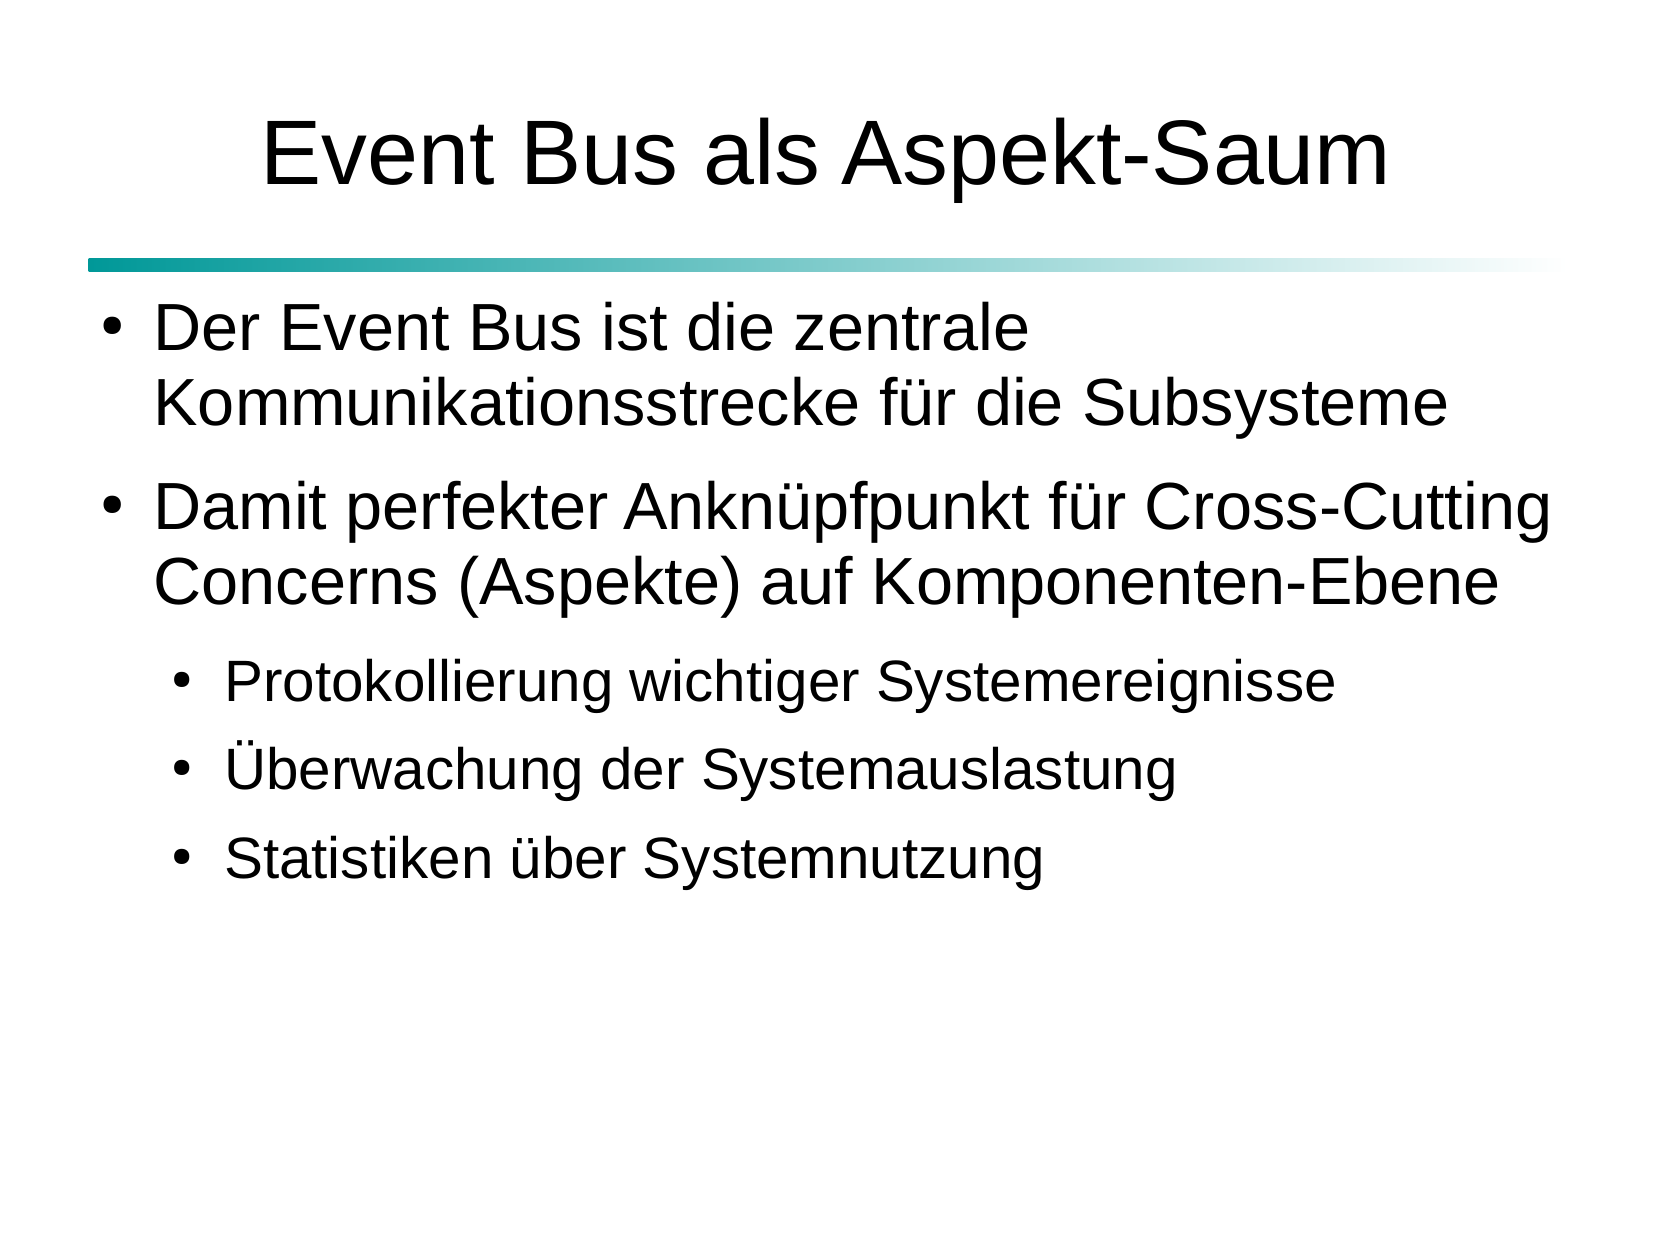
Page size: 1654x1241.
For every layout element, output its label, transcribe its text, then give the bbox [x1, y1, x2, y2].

list Der Event Bus ist die zentrale Kommunikationsstrecke für die Subsysteme Damit perfekter Anknüpfpunkt für Cross-Cutting Concerns (Aspekte) auf Komponenten-Ebene Protokollierung wichtiger Systemereignisse Überwachung der Systemauslastung Statistiken über Systemnutzung [82, 290, 1571, 1109]
title Event Bus als Aspekt-Saum [82, 49, 1571, 257]
